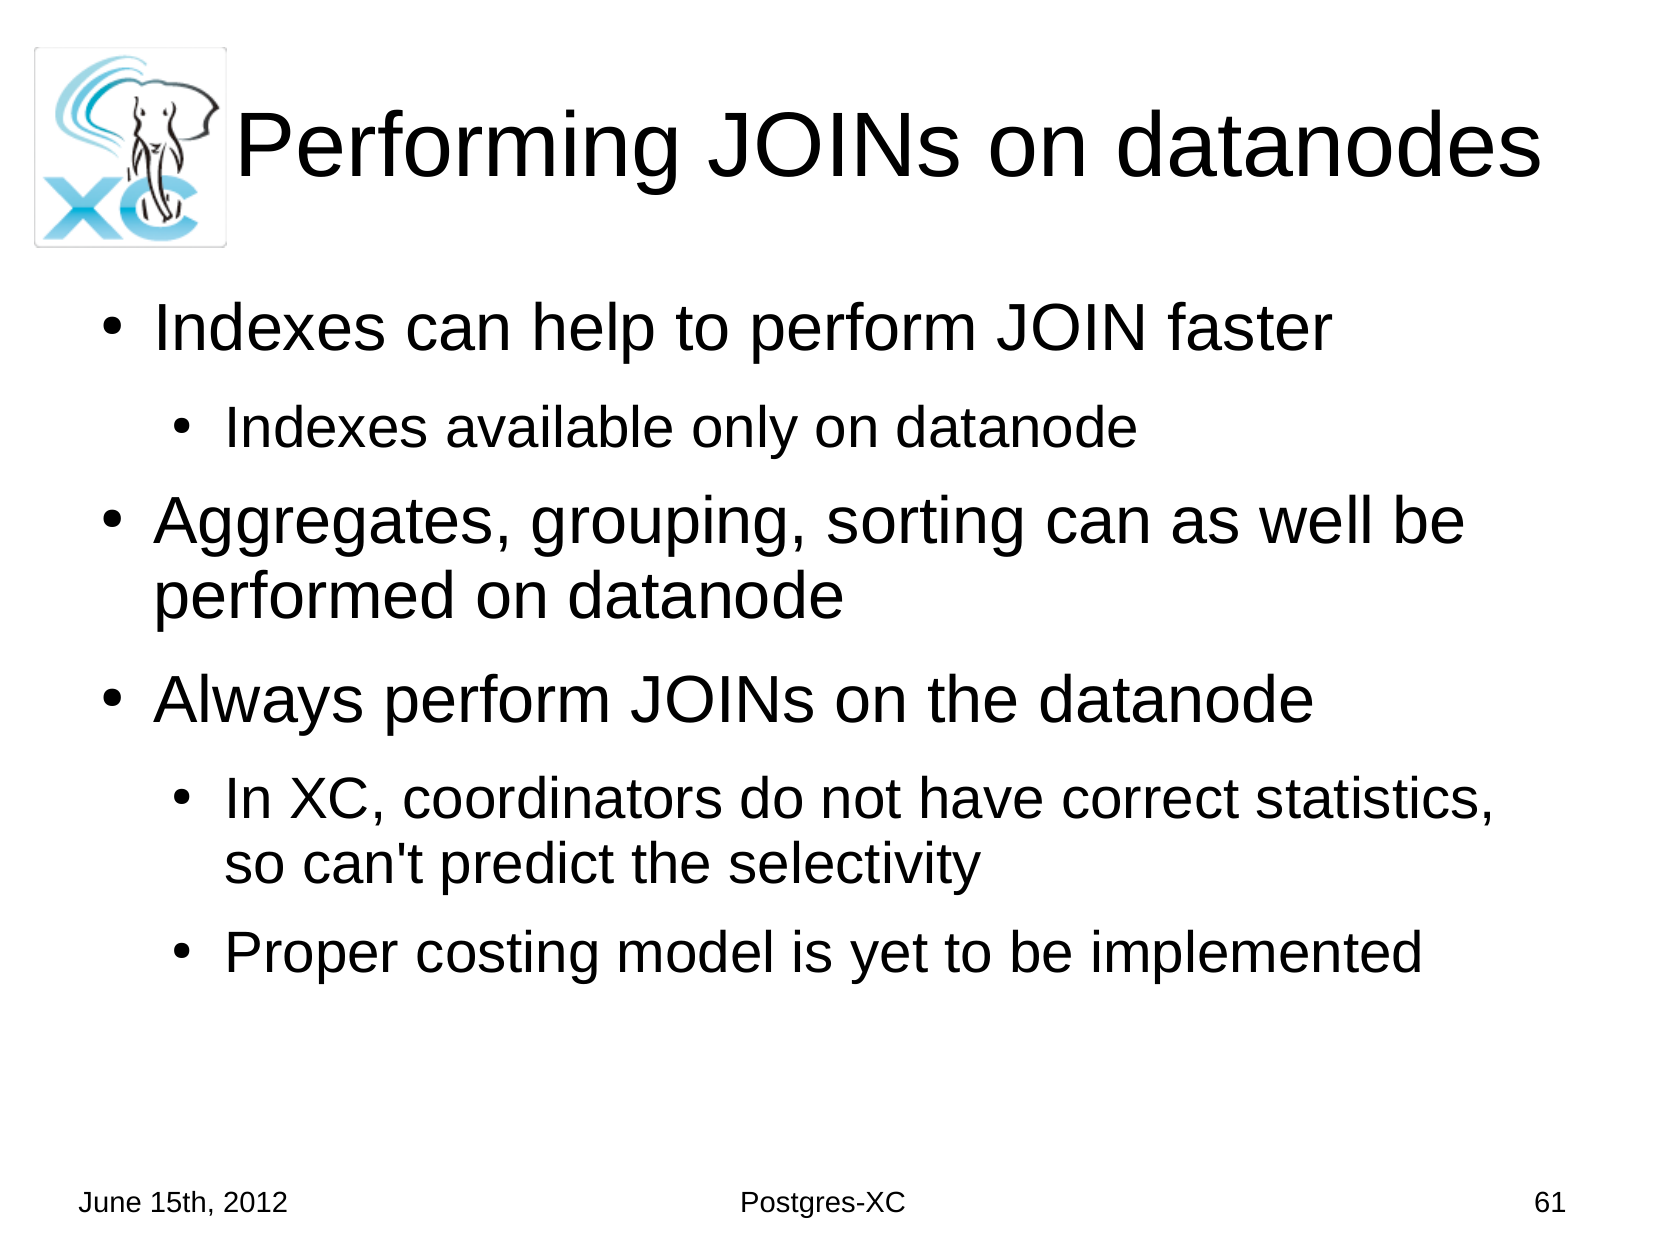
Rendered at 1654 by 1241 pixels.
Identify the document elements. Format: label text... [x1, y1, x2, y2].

title Performing JOINs on datanodes [234, 40, 1599, 248]
list Indexes can help to perform JOIN faster Indexes available only on datanode Aggregates, grouping, sorting can as well be performed on datanode Always perform JOINs on the datanode In XC, coordinators do not have correct statistics, so can't predict the selectivity Proper costing model is yet to be implemented [82, 290, 1571, 1094]
picture [34, 47, 227, 248]
